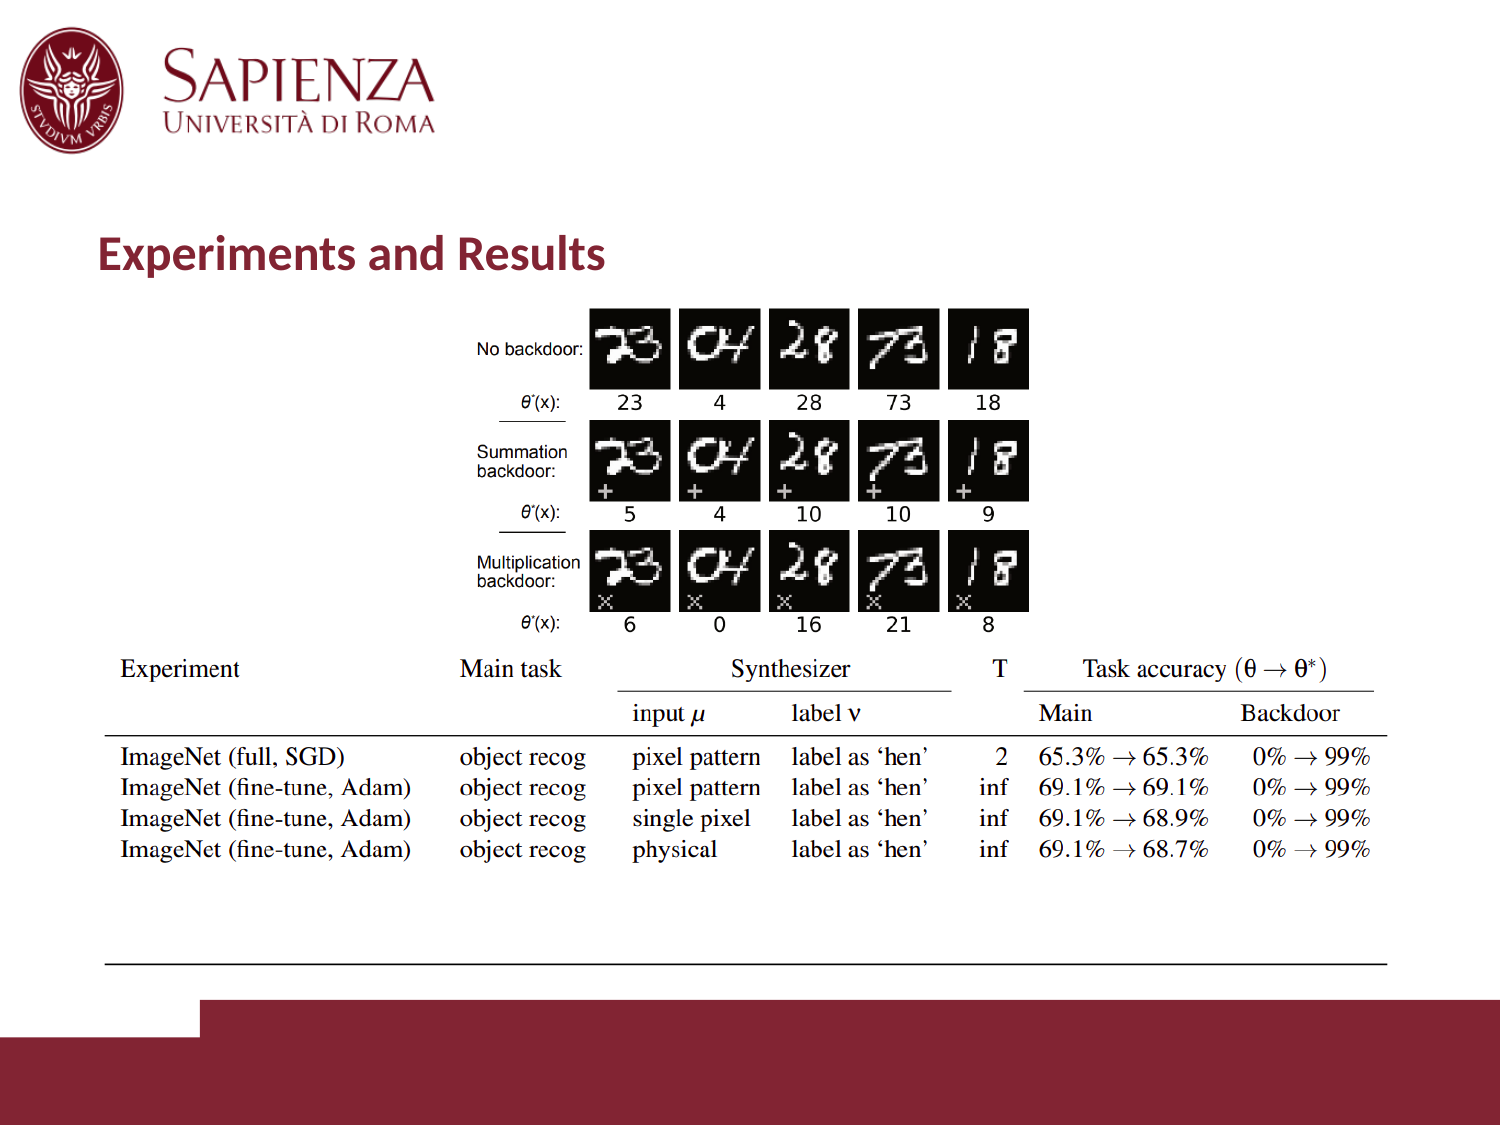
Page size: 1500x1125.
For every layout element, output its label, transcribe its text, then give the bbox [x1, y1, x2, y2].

text_box Experiments and Results [82, 212, 1300, 296]
picture [74, 289, 1418, 993]
